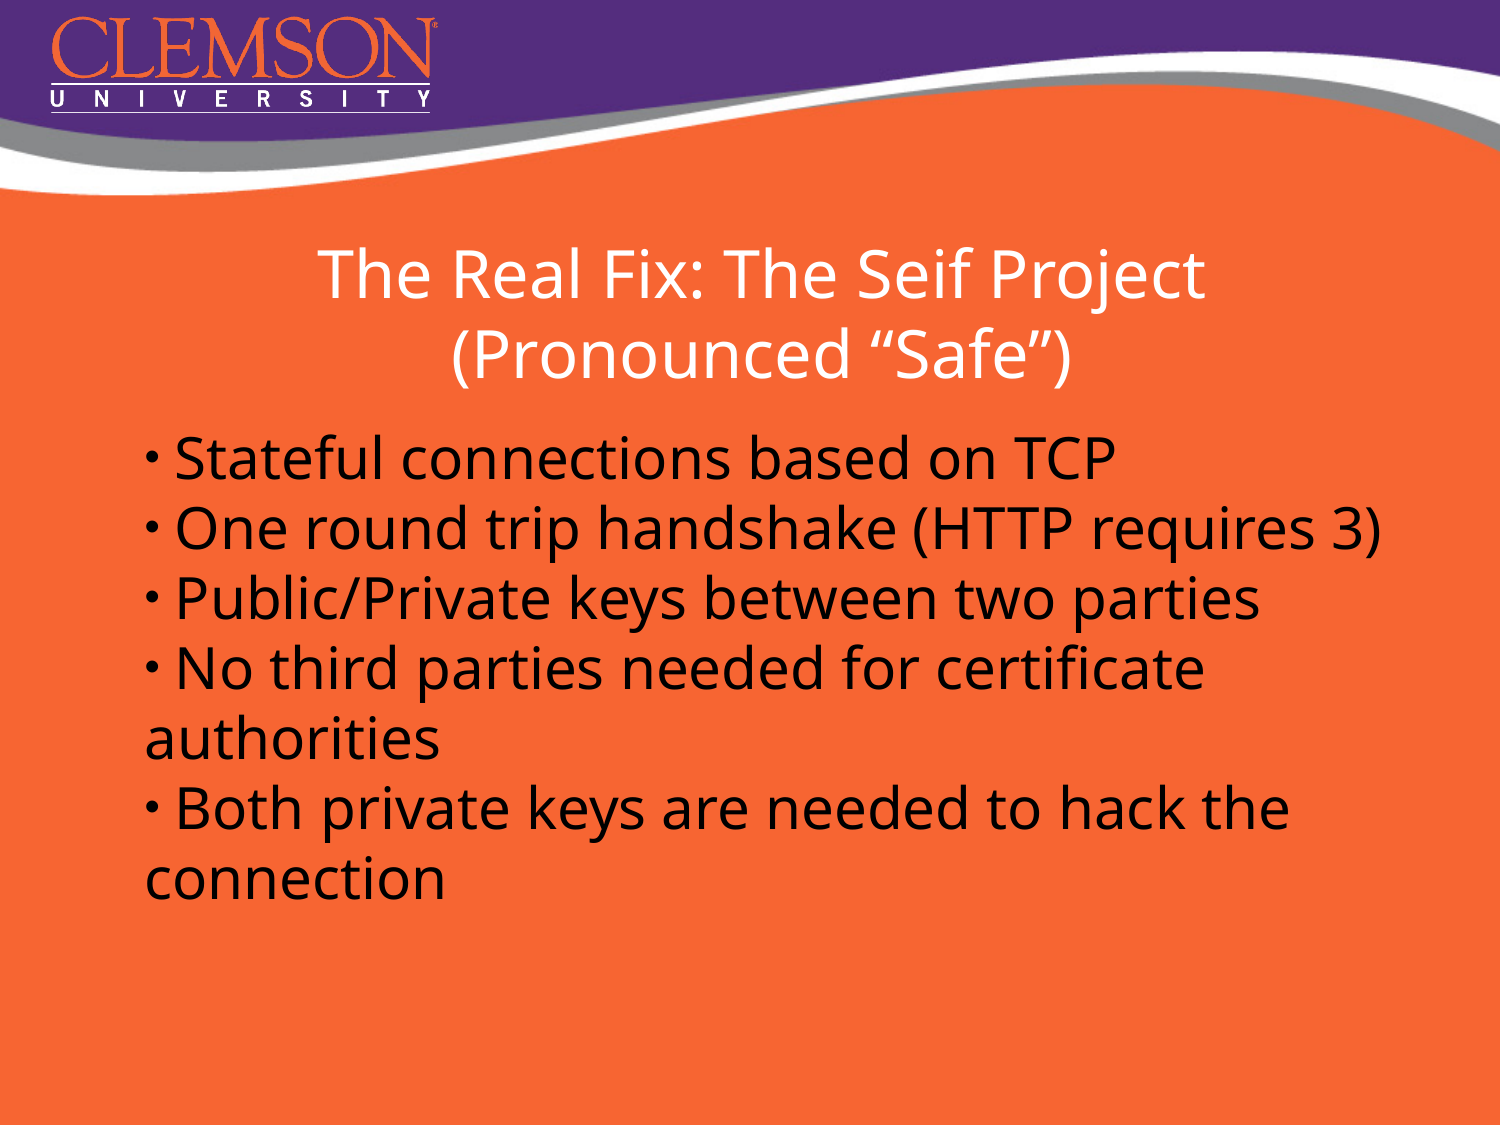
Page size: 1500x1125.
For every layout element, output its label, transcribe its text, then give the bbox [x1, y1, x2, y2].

text_box The Real Fix: The Seif Project (Pronounced “Safe”) [75, 224, 1450, 400]
picture [0, 0, 1500, 1125]
text_box Stateful connections based on TCP One round trip handshake (HTTP requires 3) Public/Private keys between two parties No third parties needed for certificate authorities Both private keys are needed to hack the connection [74, 413, 1438, 919]
